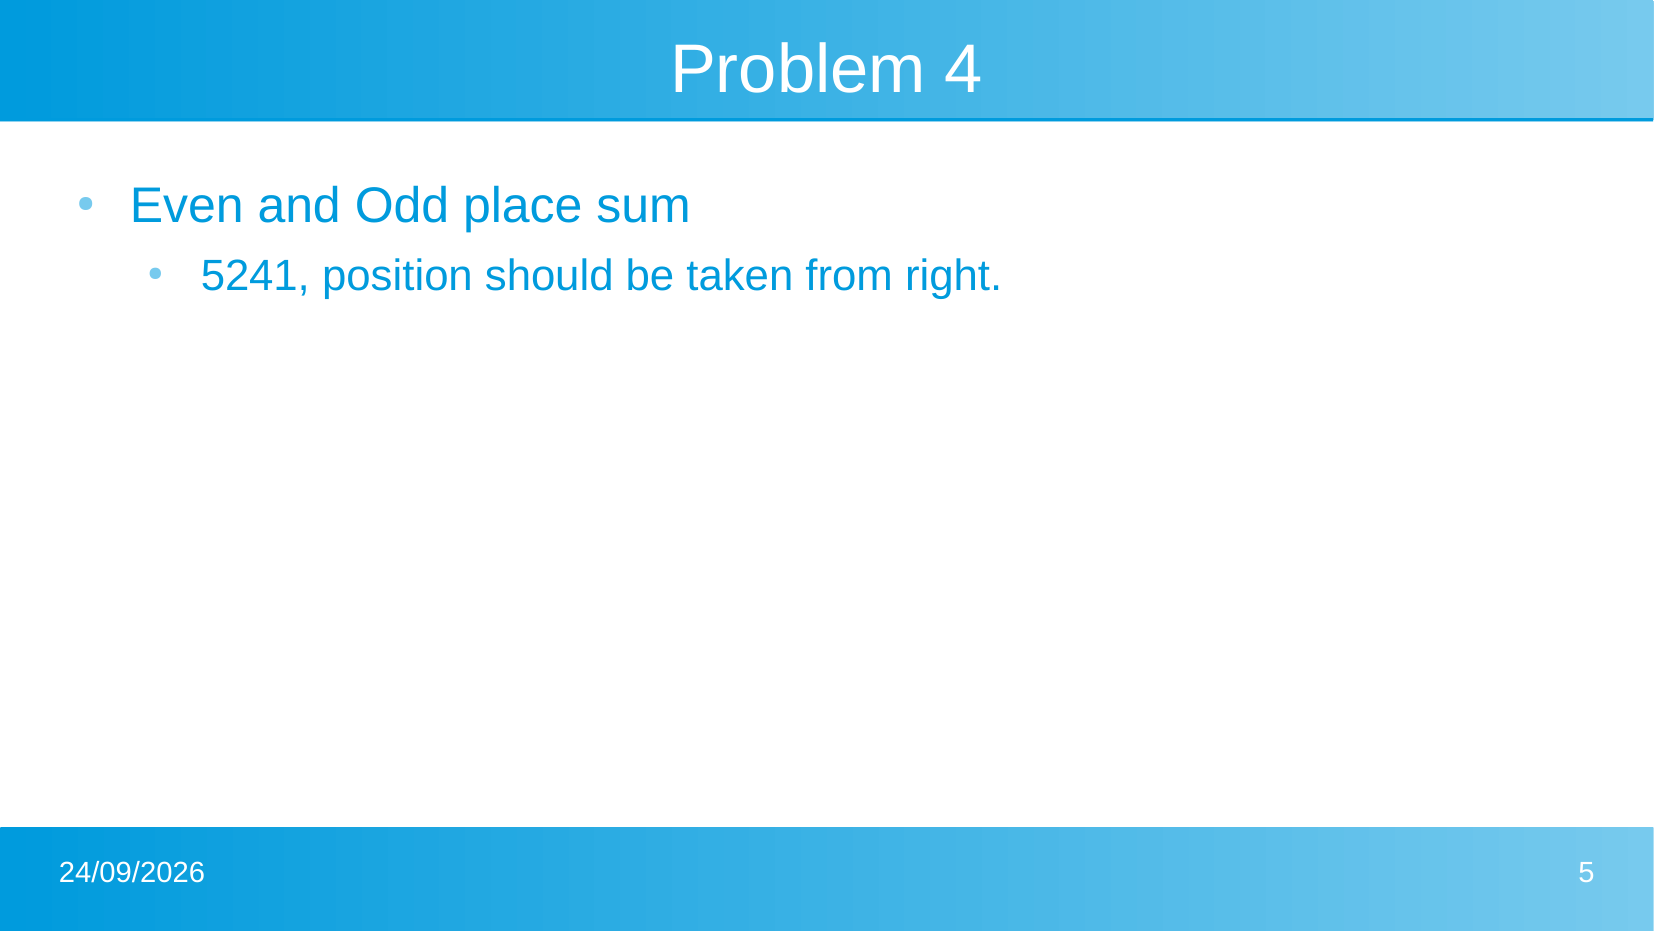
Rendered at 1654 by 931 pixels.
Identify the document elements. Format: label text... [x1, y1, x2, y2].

list Even and Odd place sum 5241, position should be taken from right. [59, 177, 1595, 768]
title Problem 4 [59, 29, 1595, 108]
